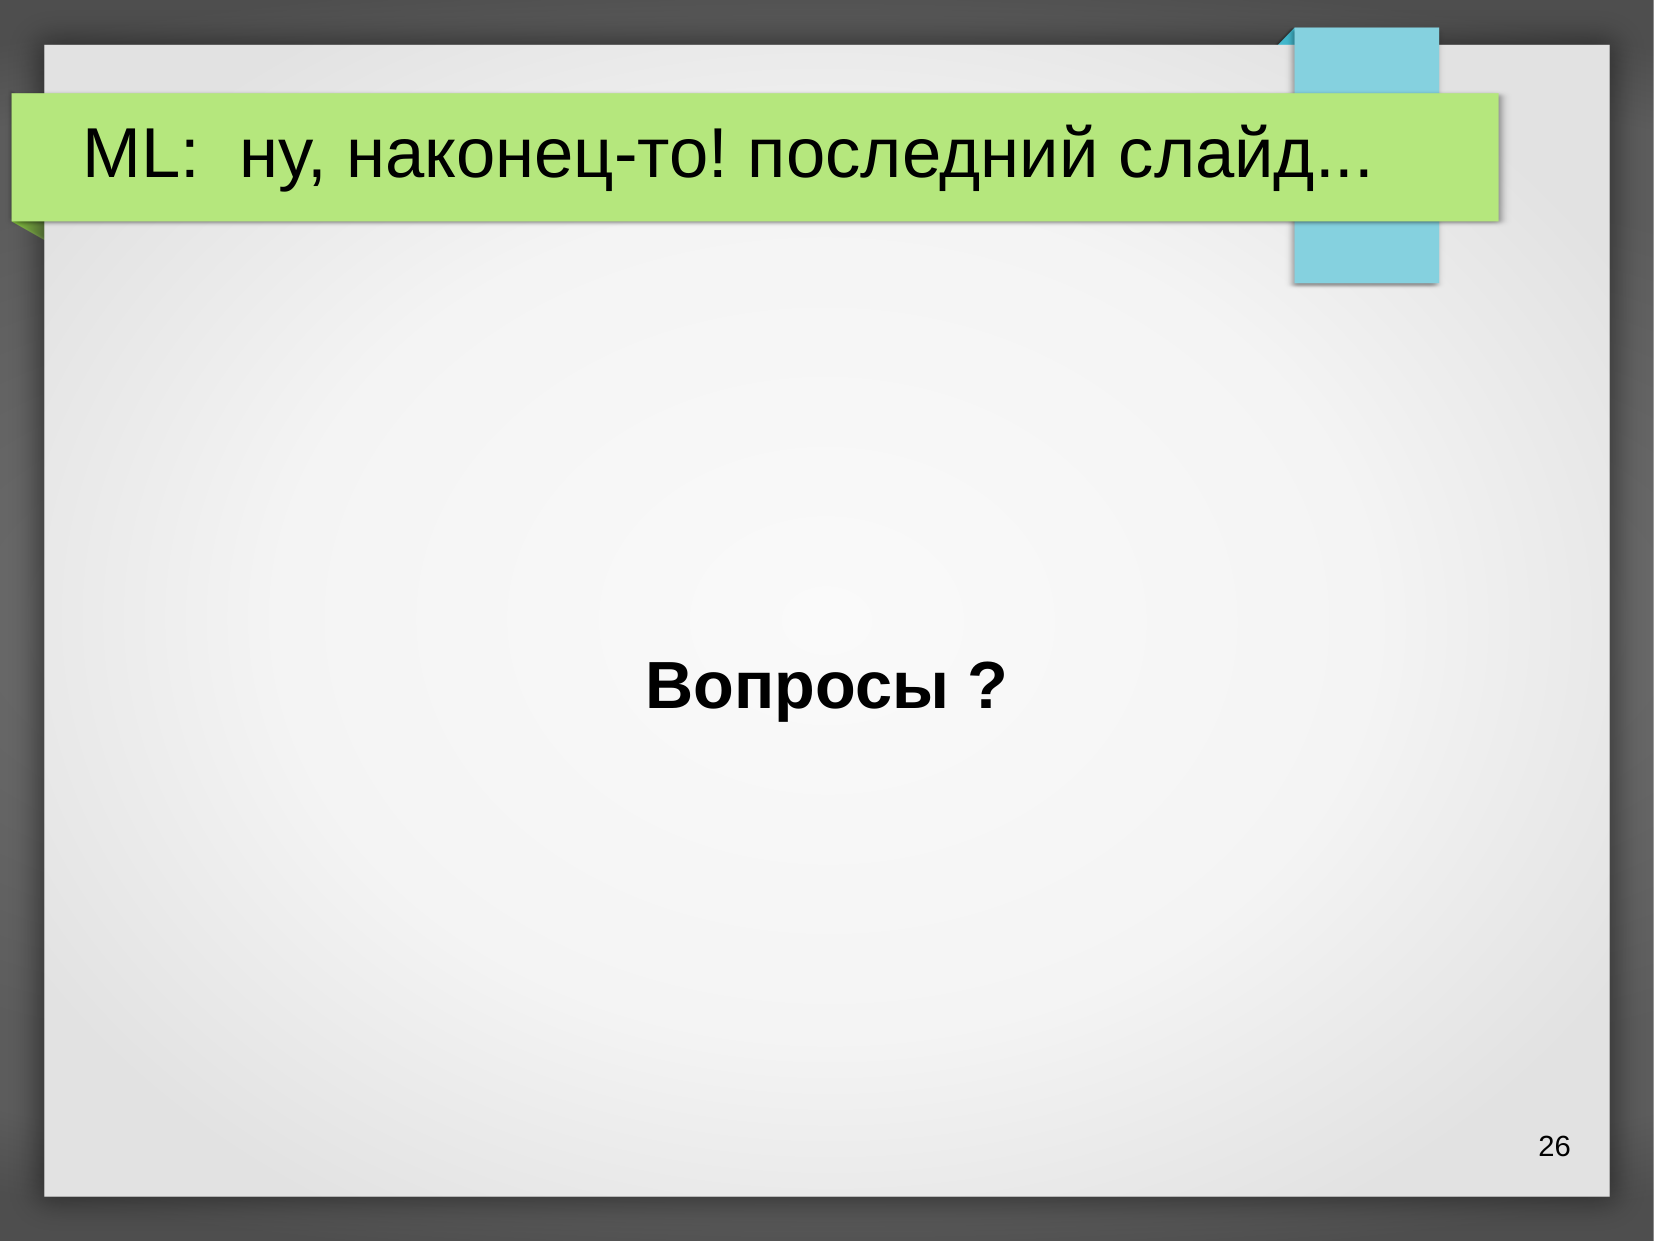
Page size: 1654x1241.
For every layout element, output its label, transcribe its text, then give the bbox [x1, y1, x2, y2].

subtitle Вопросы ? [82, 236, 1571, 1134]
picture [0, 0, 1654, 1241]
title ML: ну, наконец-то! последний слайд... [82, 49, 1571, 236]
